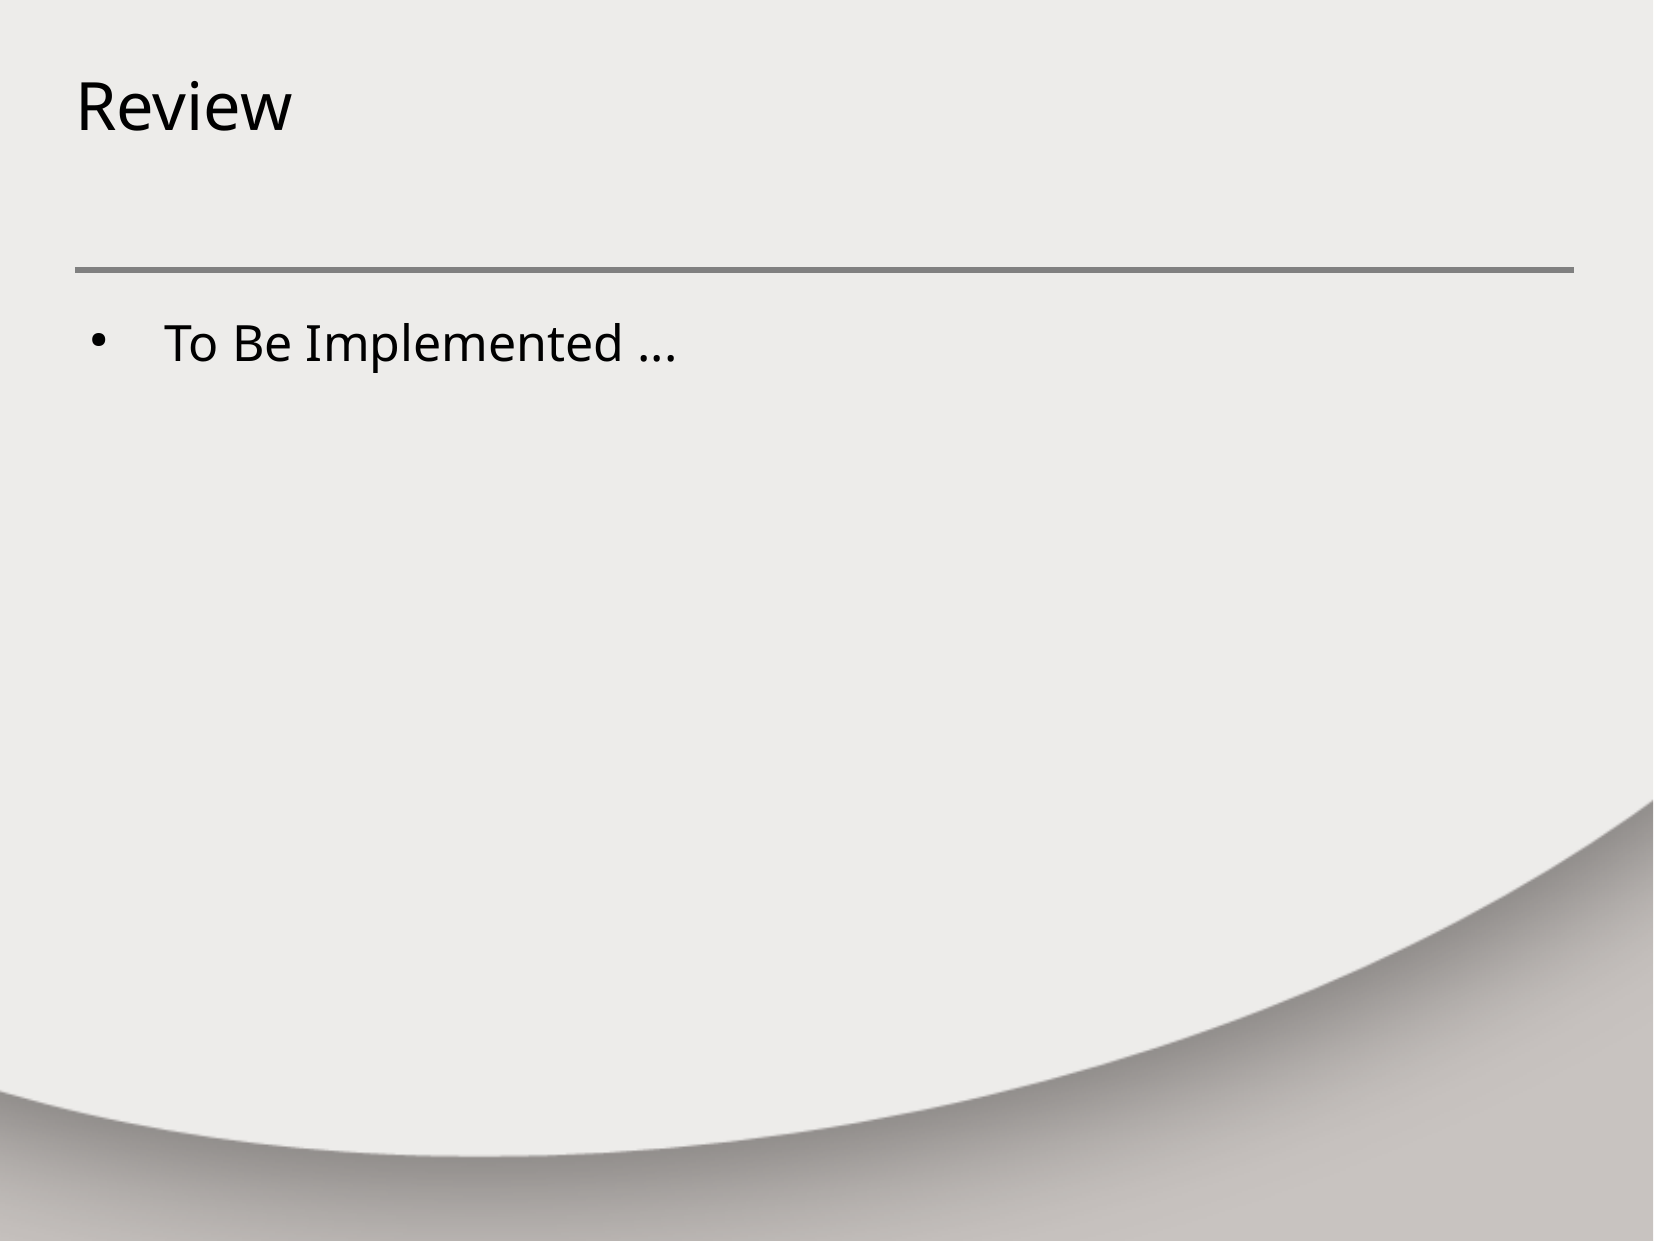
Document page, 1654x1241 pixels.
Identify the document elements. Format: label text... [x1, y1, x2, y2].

title Review [74, 75, 1575, 226]
picture [0, 0, 1654, 1241]
text_box To Be Implemented ... [74, 300, 1575, 1163]
